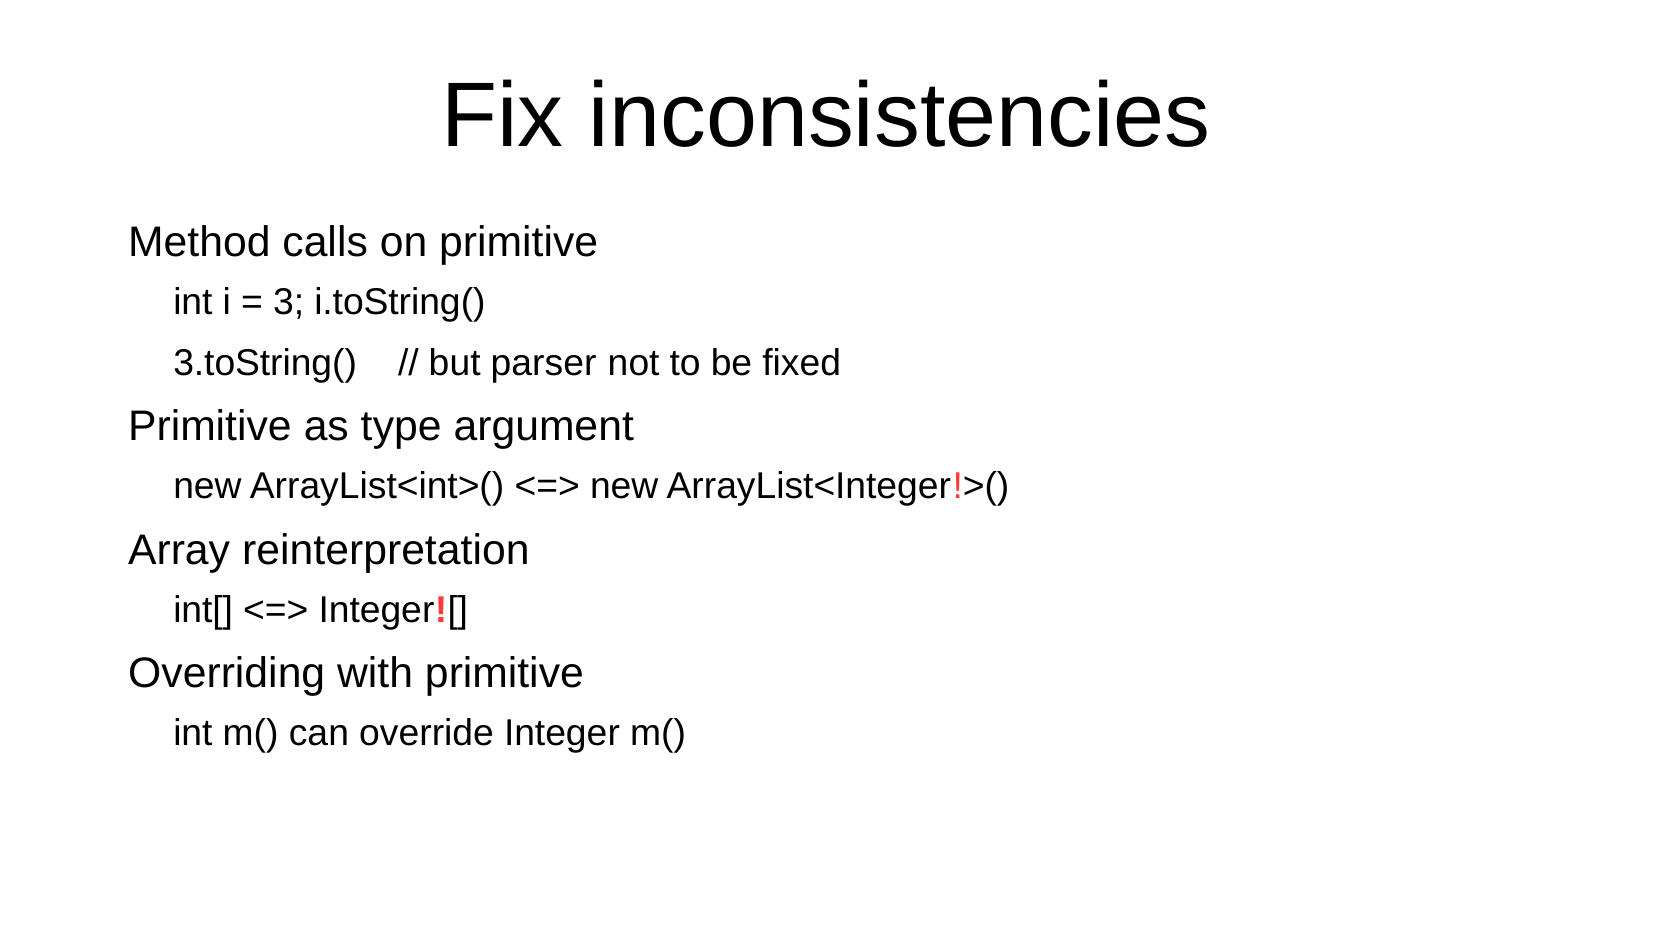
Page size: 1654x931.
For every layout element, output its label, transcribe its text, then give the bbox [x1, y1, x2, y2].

list Method calls on primitive int i = 3; i.toString() 3.toString() // but parser not to be fixed Primitive as type argument new ArrayList<int>() <=> new ArrayList<Integer!>() Array reinterpretation int[] <=> Integer![] Overriding with primitive int m() can override Integer m() [82, 217, 1571, 758]
title Fix inconsistencies [82, 37, 1571, 193]
